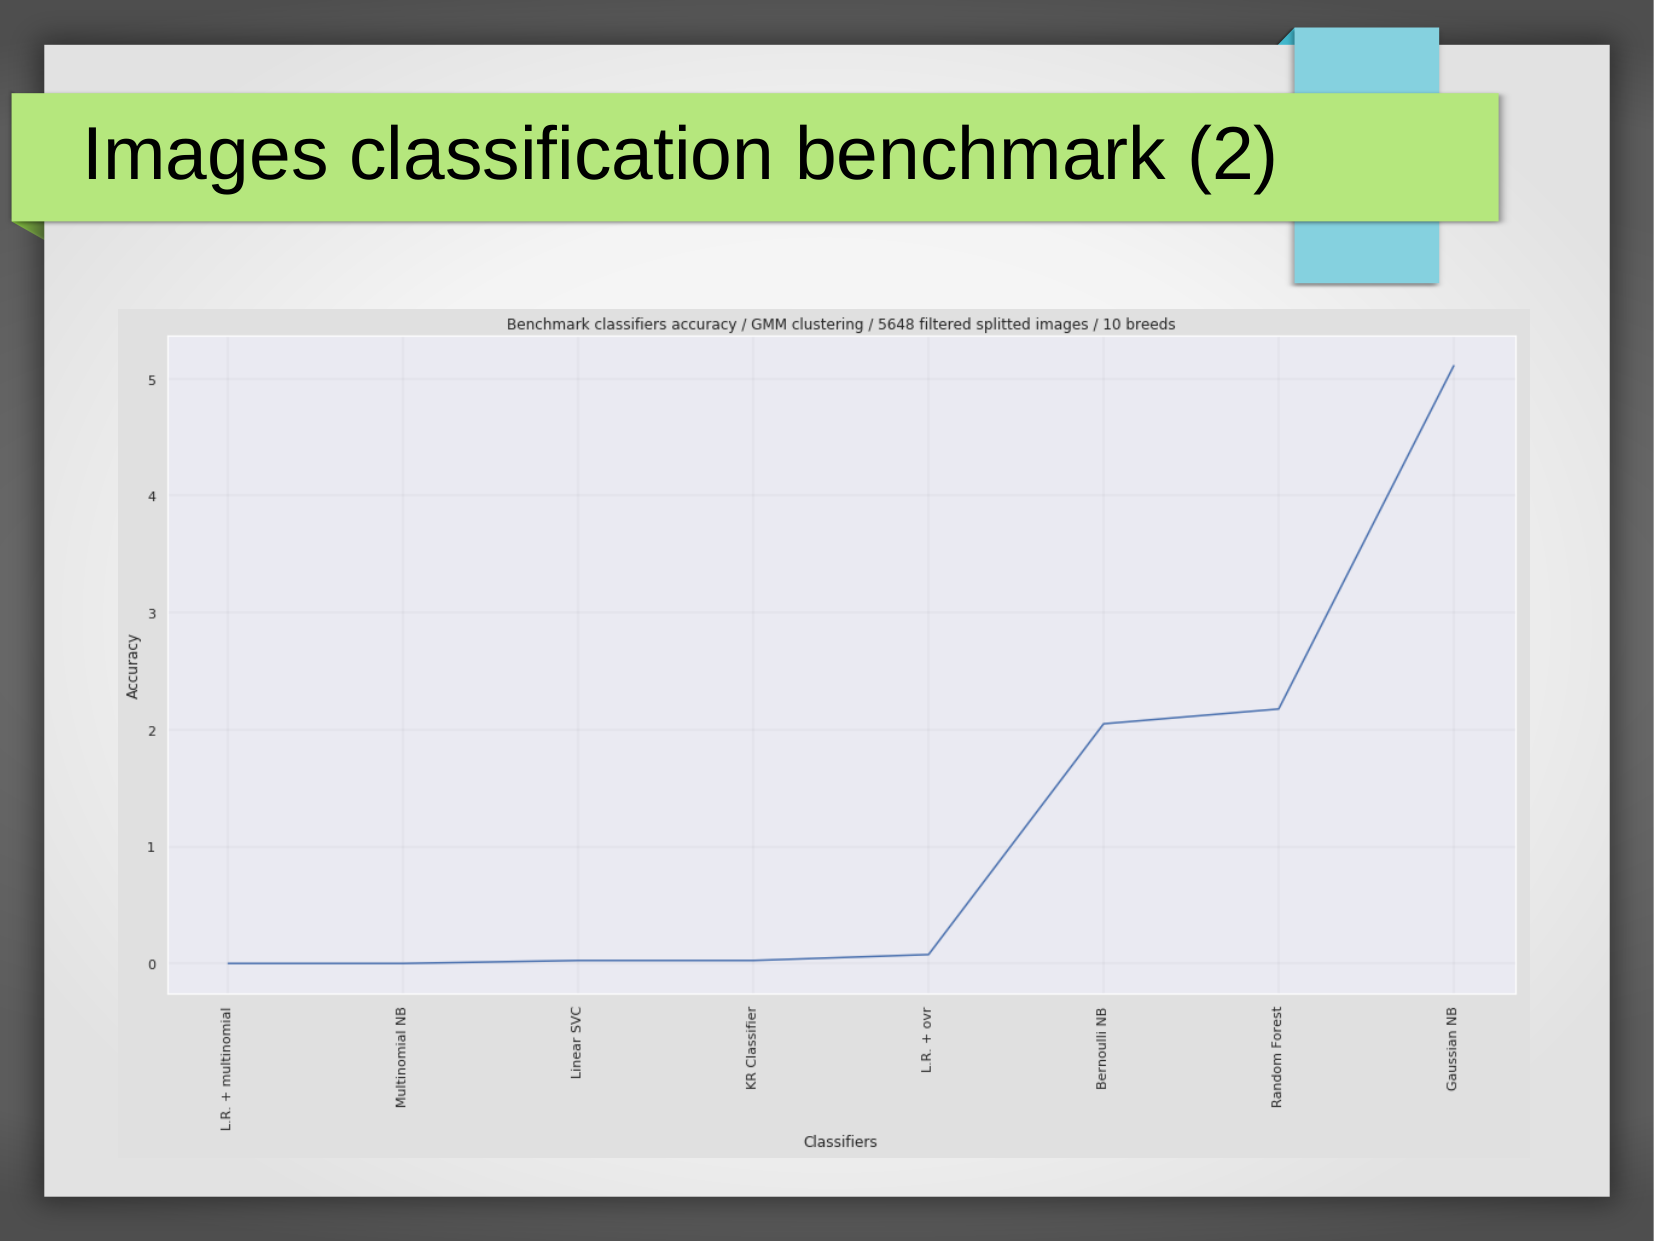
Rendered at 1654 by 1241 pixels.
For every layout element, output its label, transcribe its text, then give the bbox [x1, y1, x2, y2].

picture [0, 0, 1654, 1241]
title Images classification benchmark (2) [82, 69, 1394, 238]
